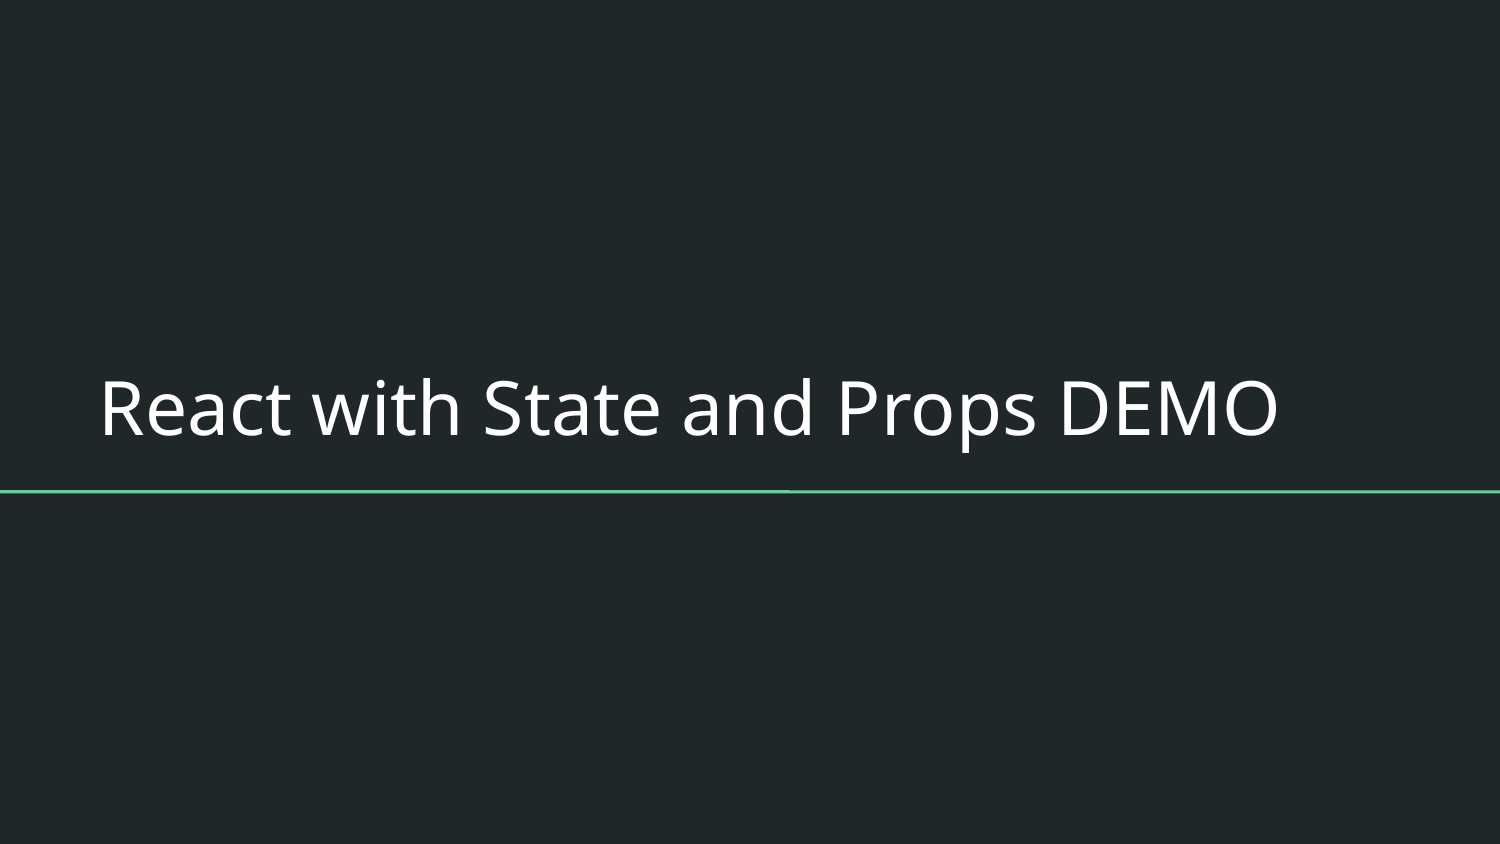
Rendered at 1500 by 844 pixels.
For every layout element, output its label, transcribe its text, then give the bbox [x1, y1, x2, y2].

title React with State and Props DEMO [83, 337, 1417, 466]
